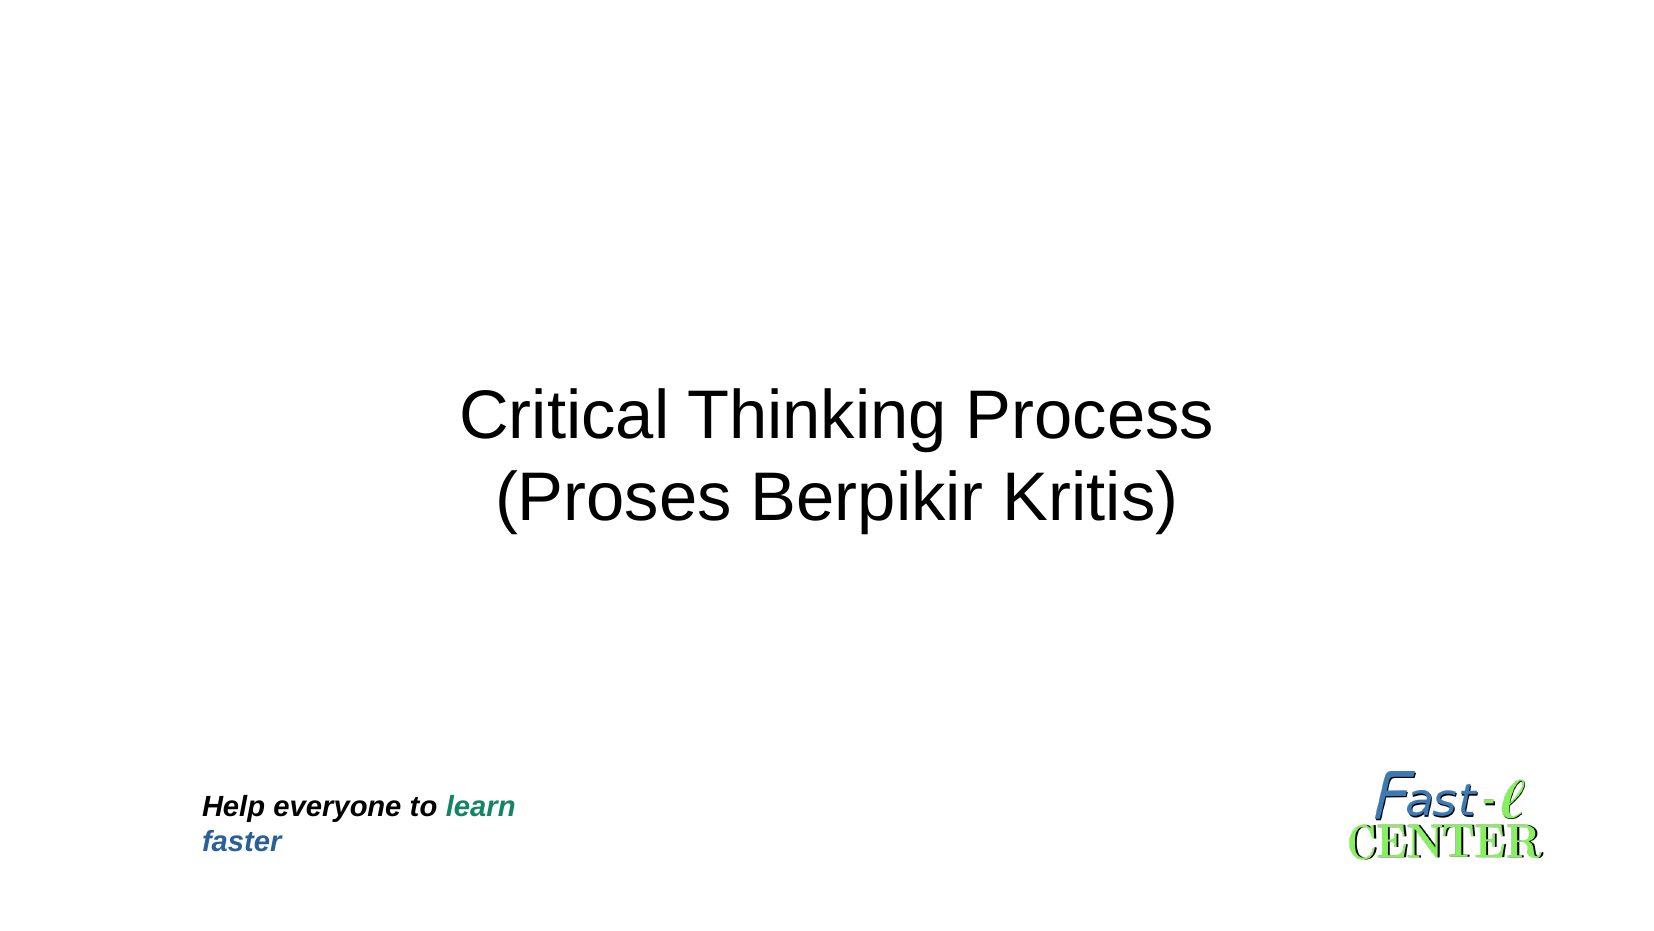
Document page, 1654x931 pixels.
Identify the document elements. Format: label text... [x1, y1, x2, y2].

text_box Critical Thinking Process (Proses Berpikir Kritis) [187, 374, 1487, 530]
picture [1349, 771, 1544, 862]
text_box Help everyone to learn faster [187, 779, 619, 827]
